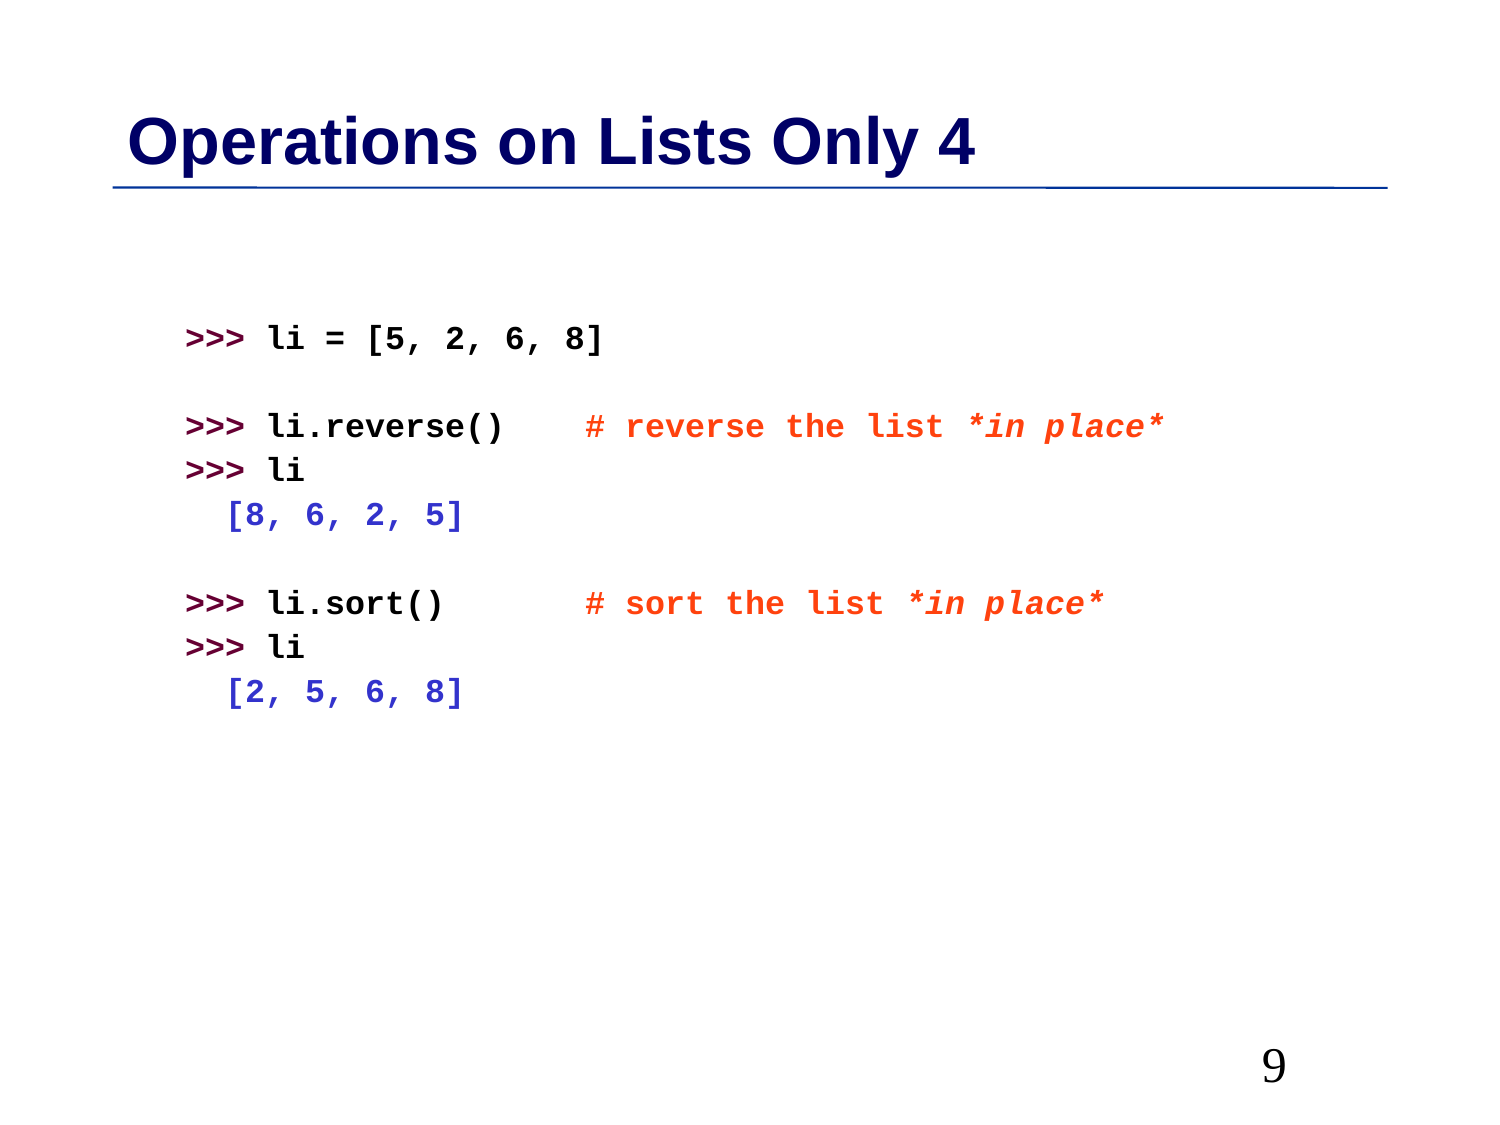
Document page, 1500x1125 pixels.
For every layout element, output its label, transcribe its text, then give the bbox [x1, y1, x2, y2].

title Operations on Lists Only 4 [112, 89, 1388, 185]
list >>> li = [5, 2, 6, 8] >>> li.reverse() # reverse the list *in place* >>> li [8, 6, 2, 5] >>> li.sort() # sort the list *in place* >>> li [2, 5, 6, 8] [112, 312, 1388, 807]
text_box <number> [1074, 994, 1387, 1125]
